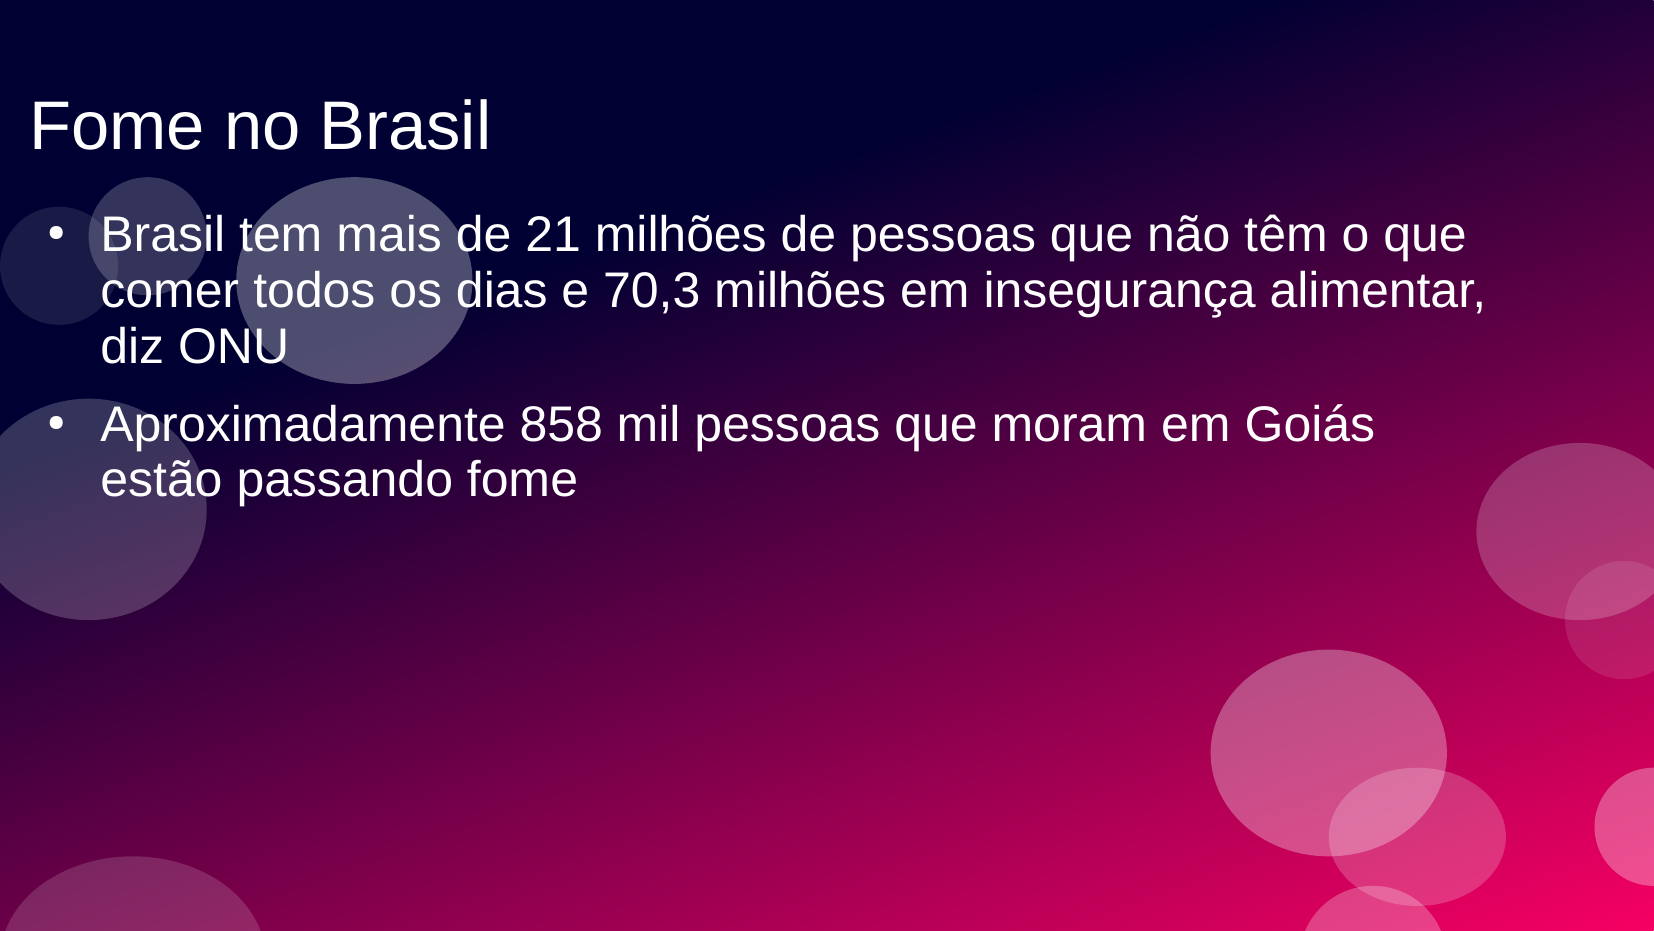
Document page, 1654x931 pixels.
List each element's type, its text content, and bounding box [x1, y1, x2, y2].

list Brasil tem mais de 21 milhões de pessoas que não têm o que comer todos os dias e 70,3 milhões em insegurança alimentar, diz ONU Aproximadamente 858 mil pessoas que moram em Goiás estão passando fome [29, 206, 1506, 798]
title Fome no Brasil [29, 44, 1506, 206]
